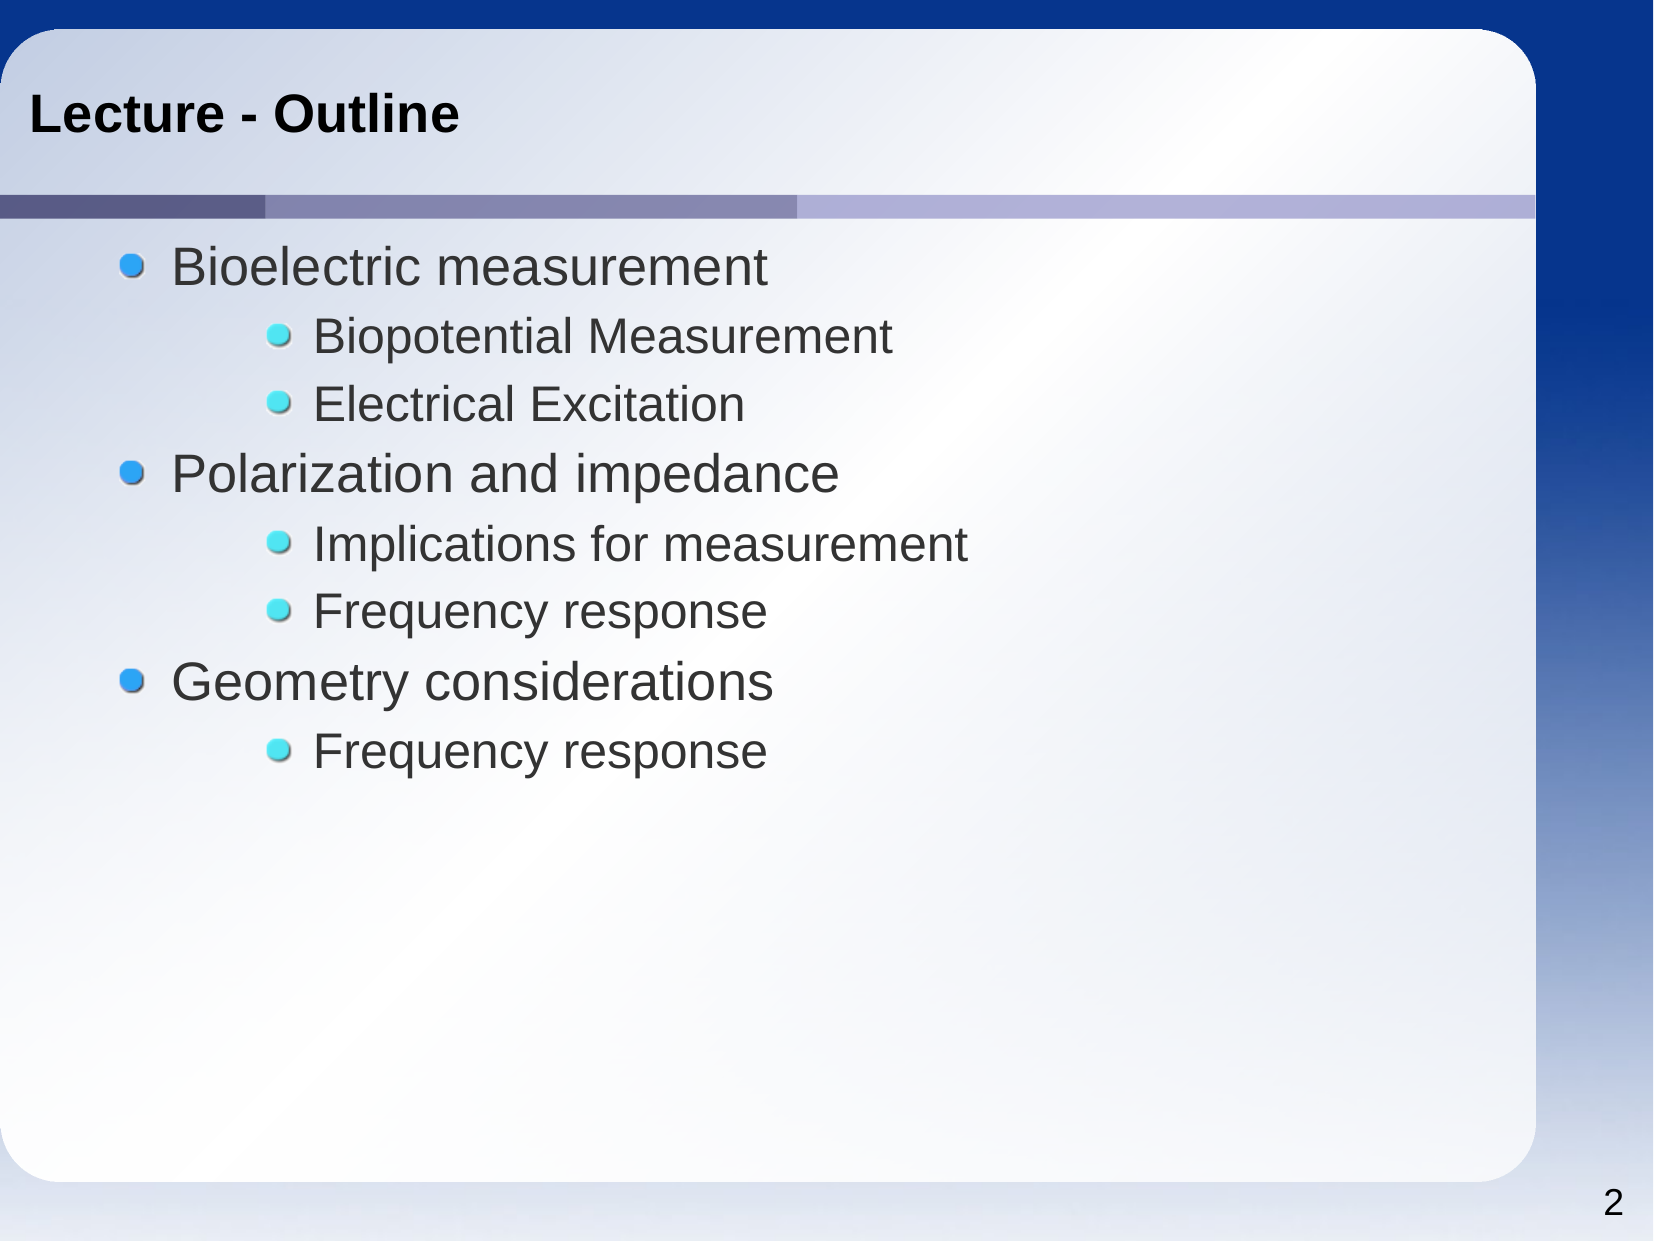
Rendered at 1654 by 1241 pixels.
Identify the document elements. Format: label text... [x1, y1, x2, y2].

title Lecture - Outline [29, 49, 1506, 178]
picture [0, 0, 1654, 1241]
list Bioelectric measurement Biopotential Measurement Electrical Excitation Polarization and impedance Implications for measurement Frequency response Geometry considerations Frequency response [29, 236, 1506, 1152]
